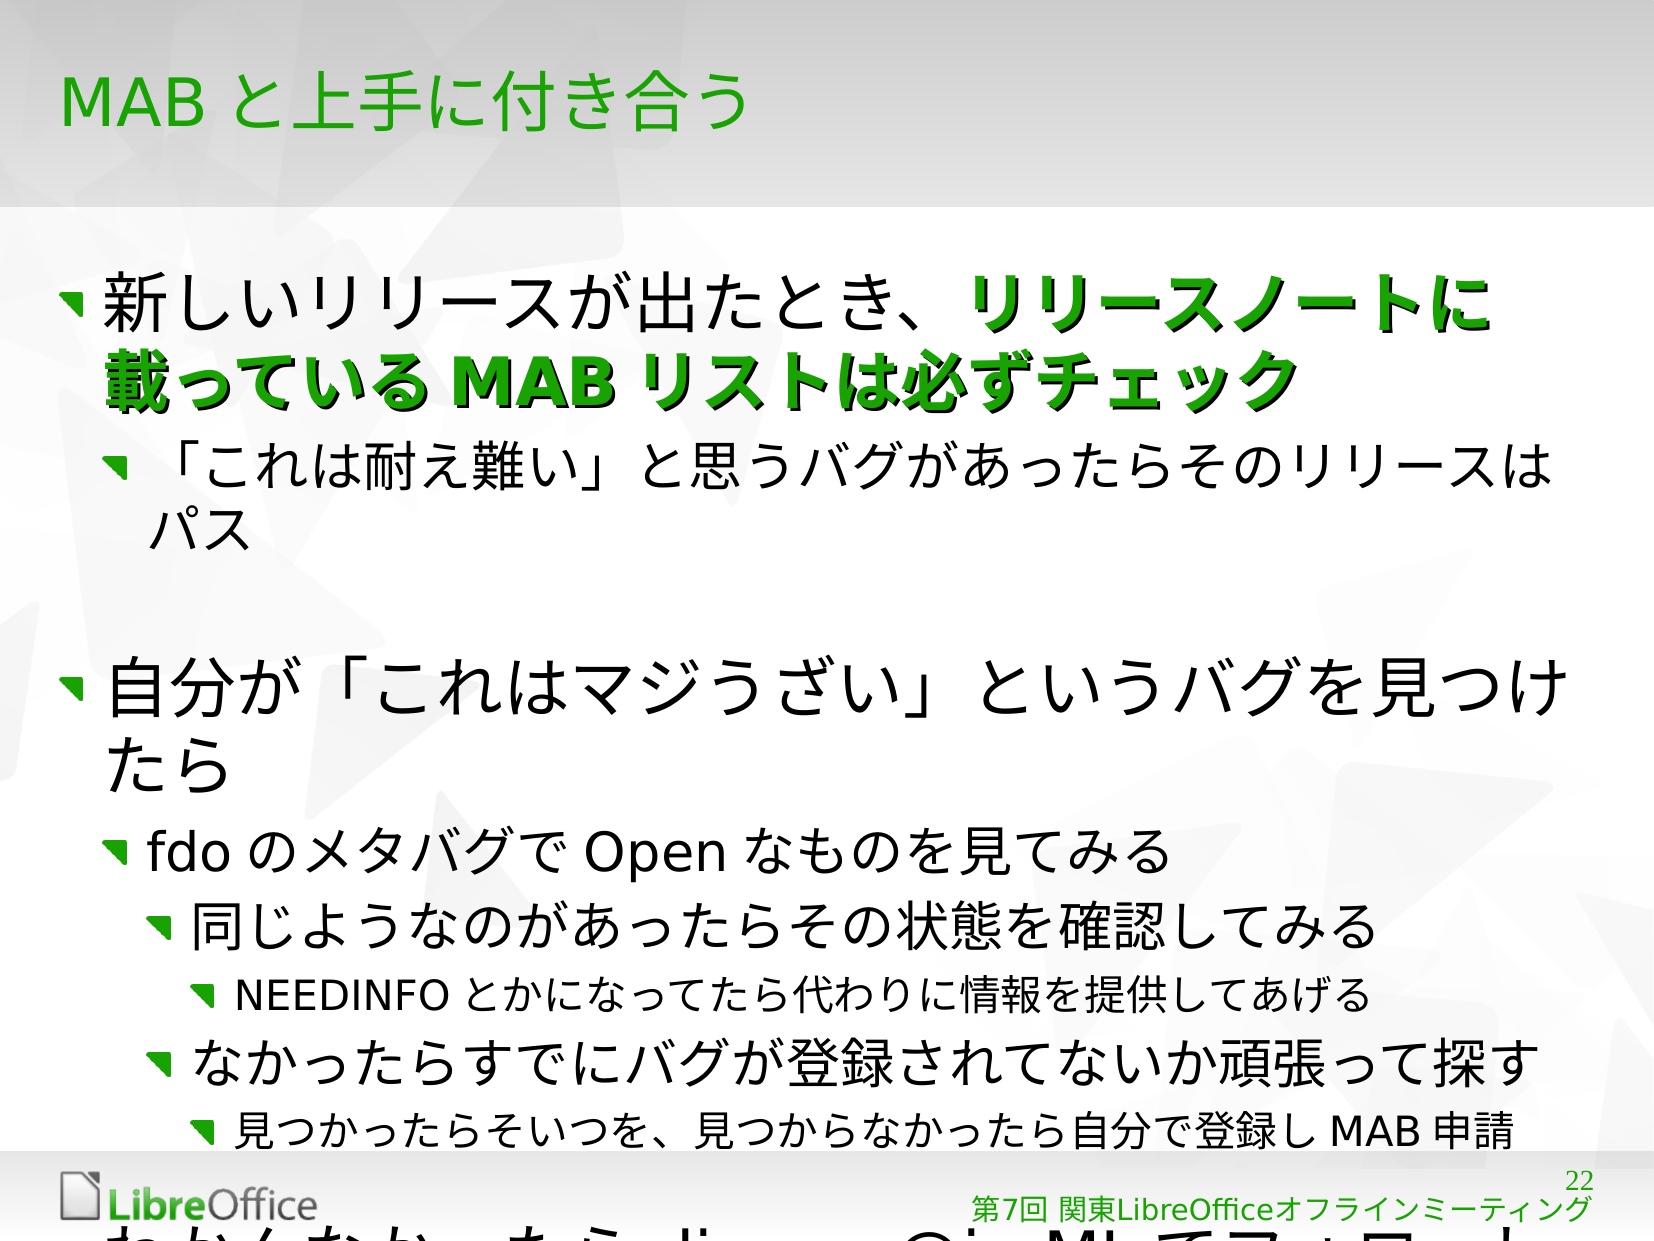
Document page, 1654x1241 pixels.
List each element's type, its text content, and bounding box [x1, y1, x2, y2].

picture [915, 548, 1654, 1169]
list 新しいリリースが出たとき、リリースノートに載っているMABリストは必ずチェック 「これは耐え難い」と思うバグがあったらそのリリースはパス 自分が「これはマジうざい」というバグを見つけたら fdoのメタバグでOpenなものを見てみる 同じようなのがあったらその状態を確認してみる NEEDINFOとかになってたら代わりに情報を提供してあげる なかったらすでにバグが登録されてないか頑張って探す 見つかったらそいつを、見つからなかったら自分で登録しMAB申請 わかんなかったらdiscuss@ja MLでフォローします！ [59, 265, 1595, 1095]
picture [41, 1152, 337, 1240]
picture [0, 0, 783, 931]
title MABと上手に付き合う [59, 29, 1595, 178]
picture [190, 1120, 214, 1145]
